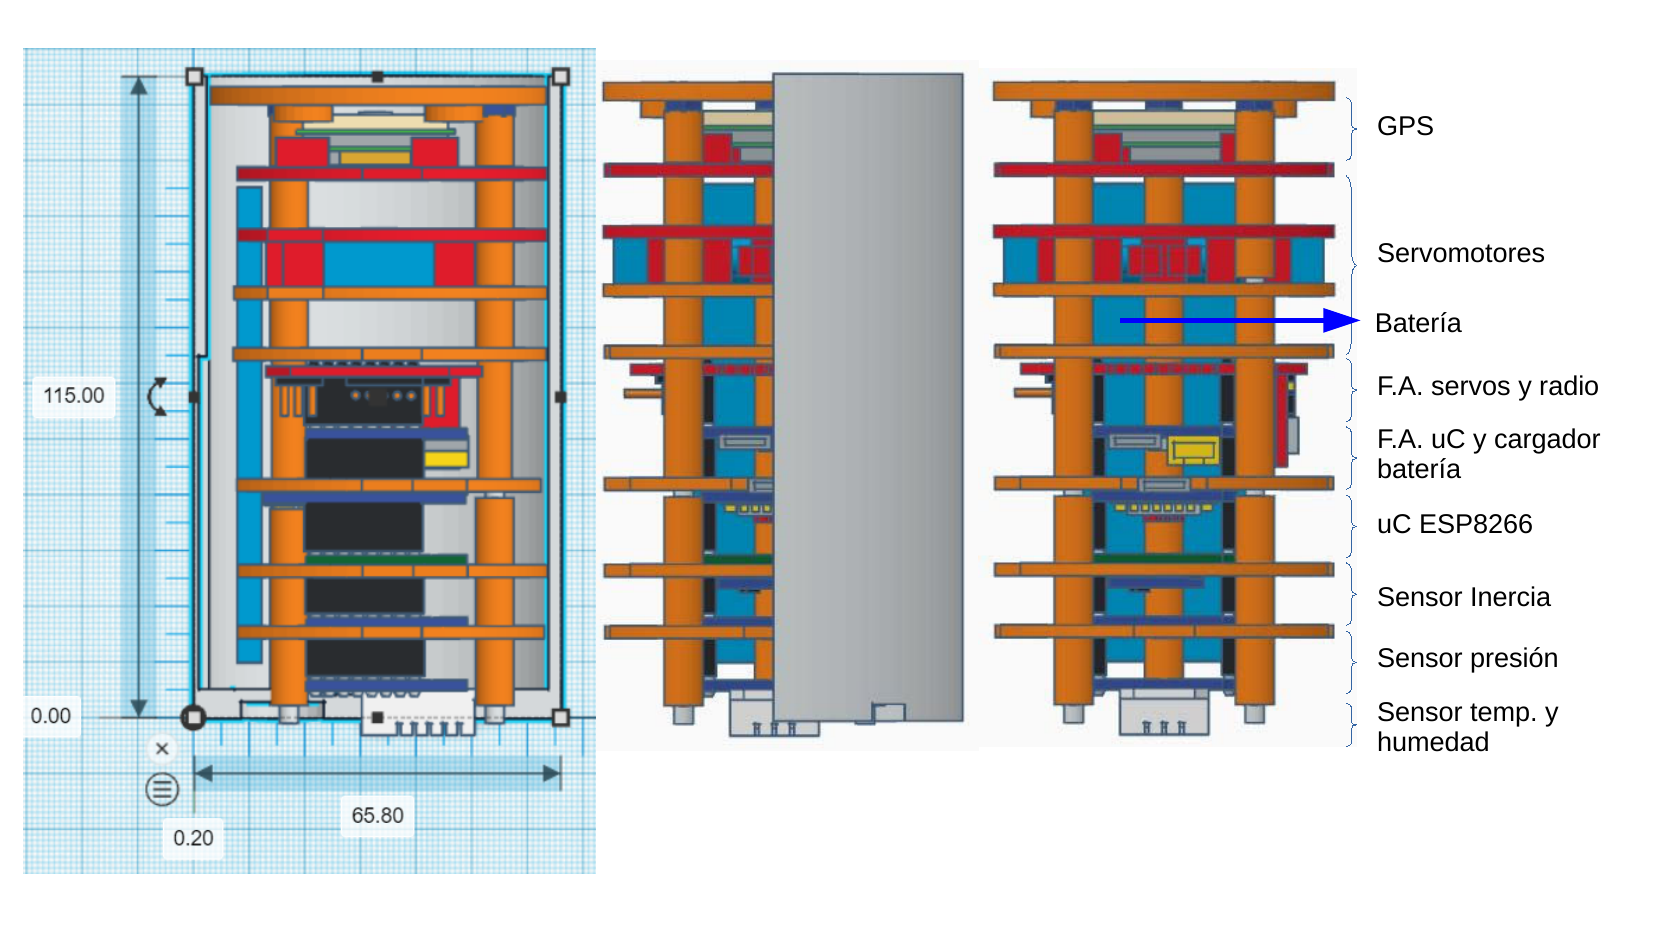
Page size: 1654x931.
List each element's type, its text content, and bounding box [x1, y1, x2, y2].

text_box F.A. uC y cargador batería [1362, 416, 1636, 492]
text_box F.A. servos y radio [1362, 363, 1636, 410]
text_box GPS [1362, 103, 1636, 149]
text_box Sensor presión [1362, 635, 1636, 681]
text_box Sensor Inercia [1362, 574, 1636, 620]
text_box Servomotores [1362, 230, 1636, 276]
picture [23, 48, 1357, 875]
text_box uC ESP8266 [1362, 502, 1636, 548]
text_box Batería [1360, 300, 1634, 346]
text_box Sensor temp. y humedad [1362, 689, 1636, 765]
